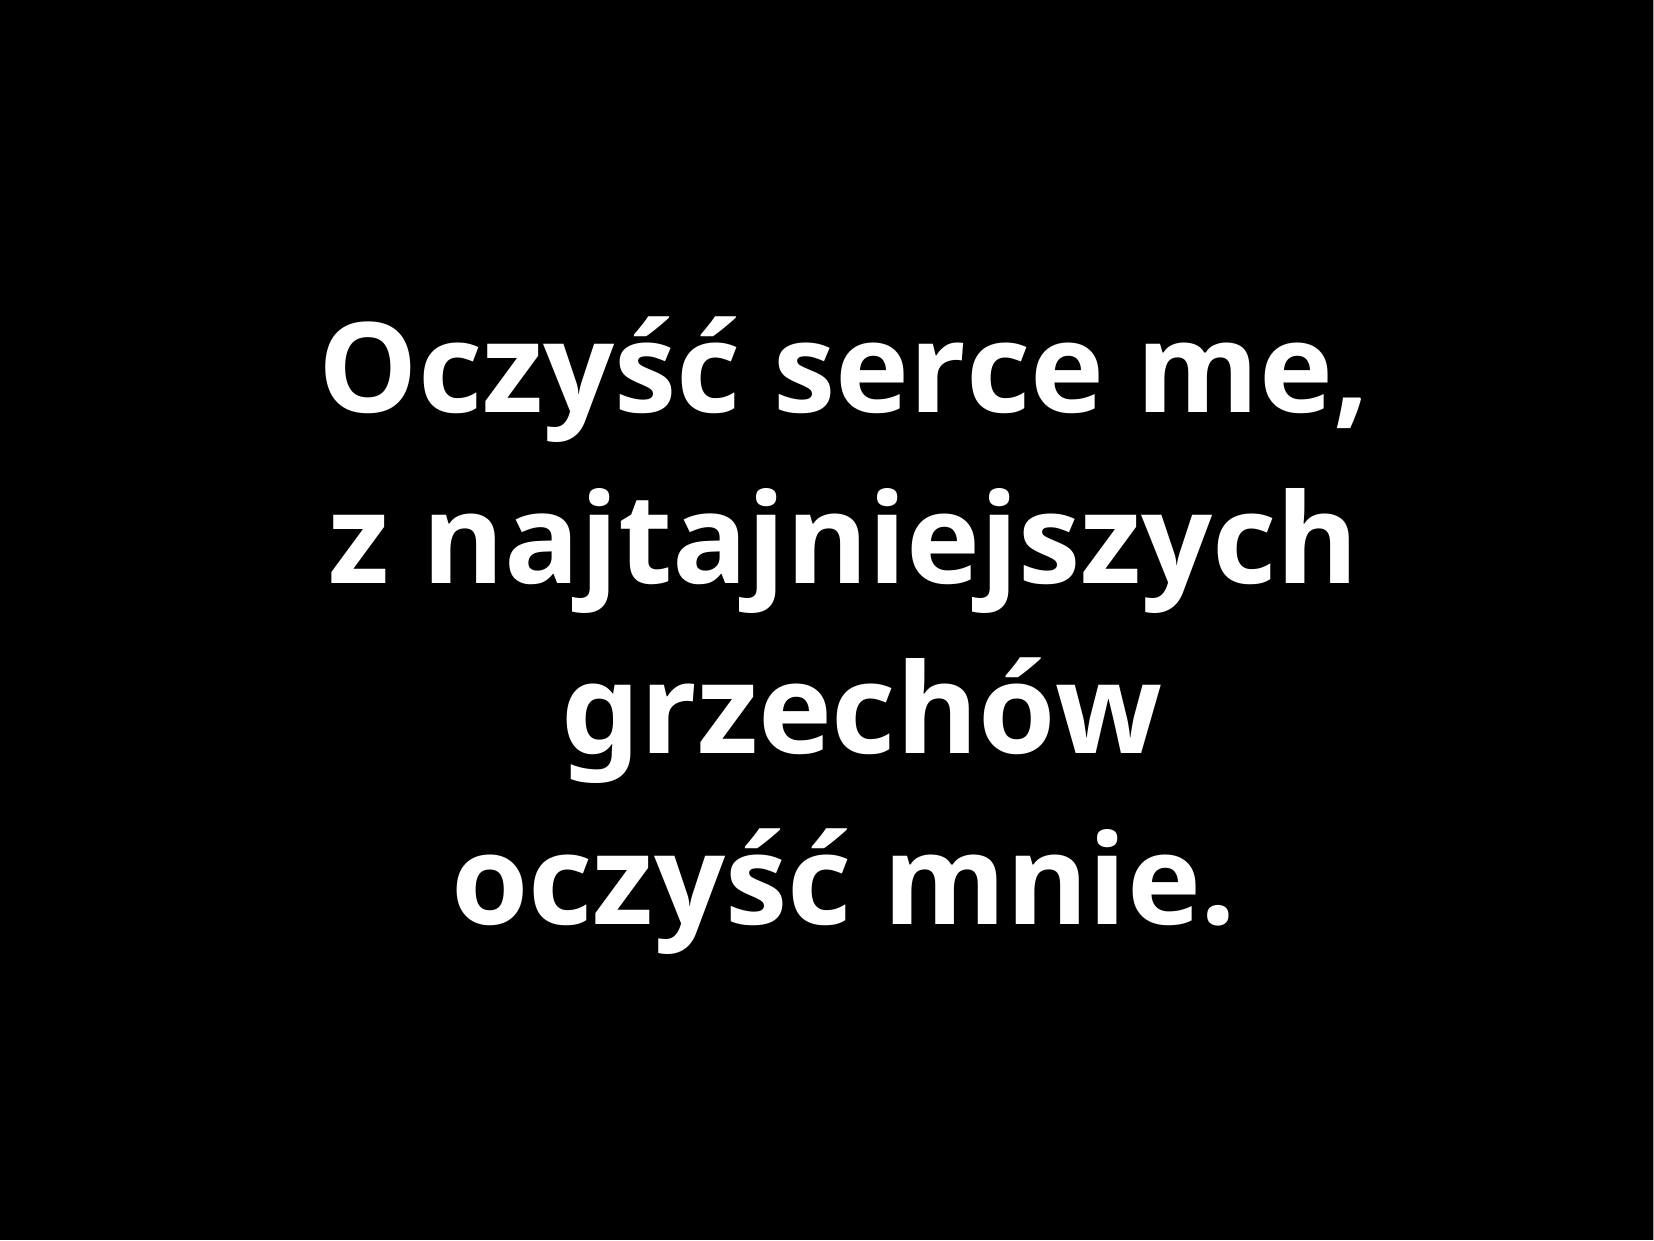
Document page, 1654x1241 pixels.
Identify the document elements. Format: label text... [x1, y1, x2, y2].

subtitle Oczyść serce me, z najtajniejszych grzechów oczyść mnie. [0, 0, 1654, 1241]
